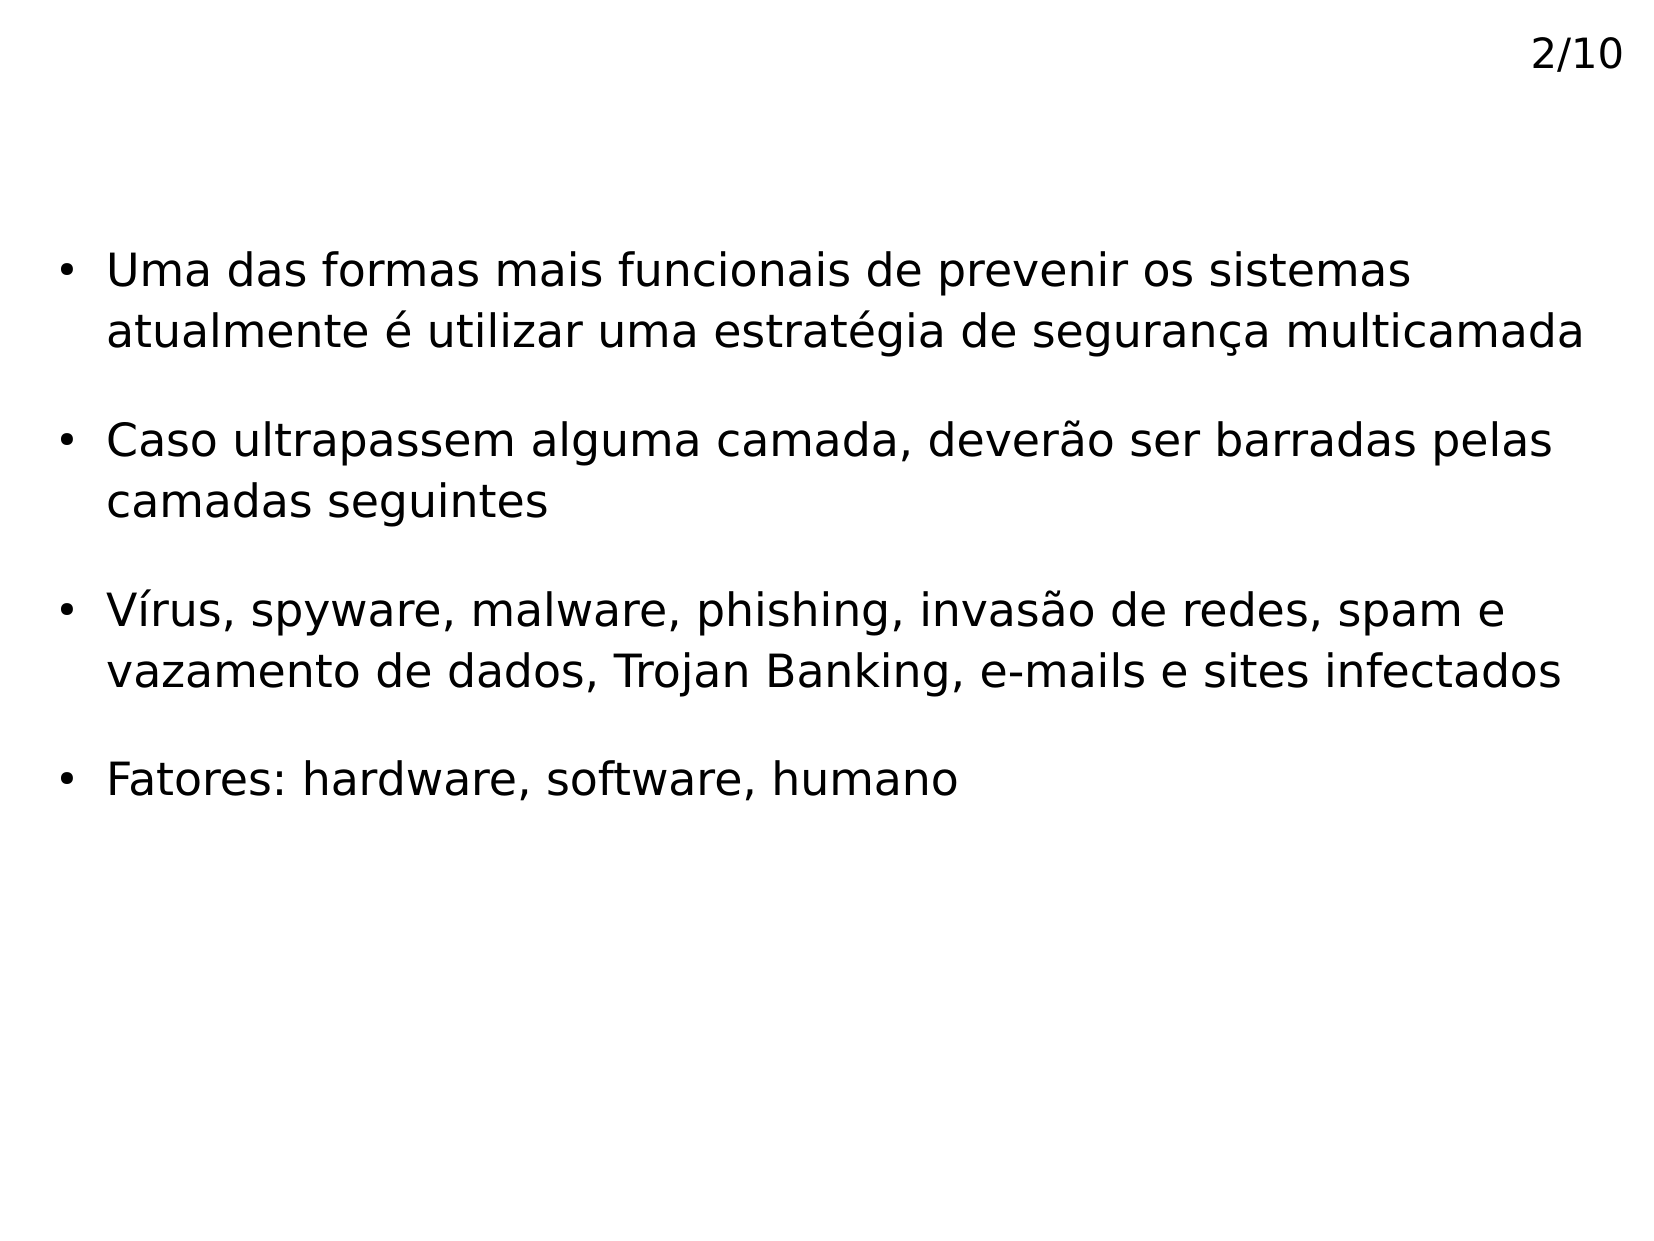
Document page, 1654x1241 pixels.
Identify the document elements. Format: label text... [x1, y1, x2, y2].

list Uma das formas mais funcionais de prevenir os sistemas atualmente é utilizar uma estratégia de segurança multicamada Caso ultrapassem alguma camada, deverão ser barradas pelas camadas seguintes Vírus, spyware, malware, phishing, invasão de redes, spam e vazamento de dados, Trojan Banking, e-mails e sites infectados Fatores: hardware, software, humano [59, 236, 1595, 1211]
